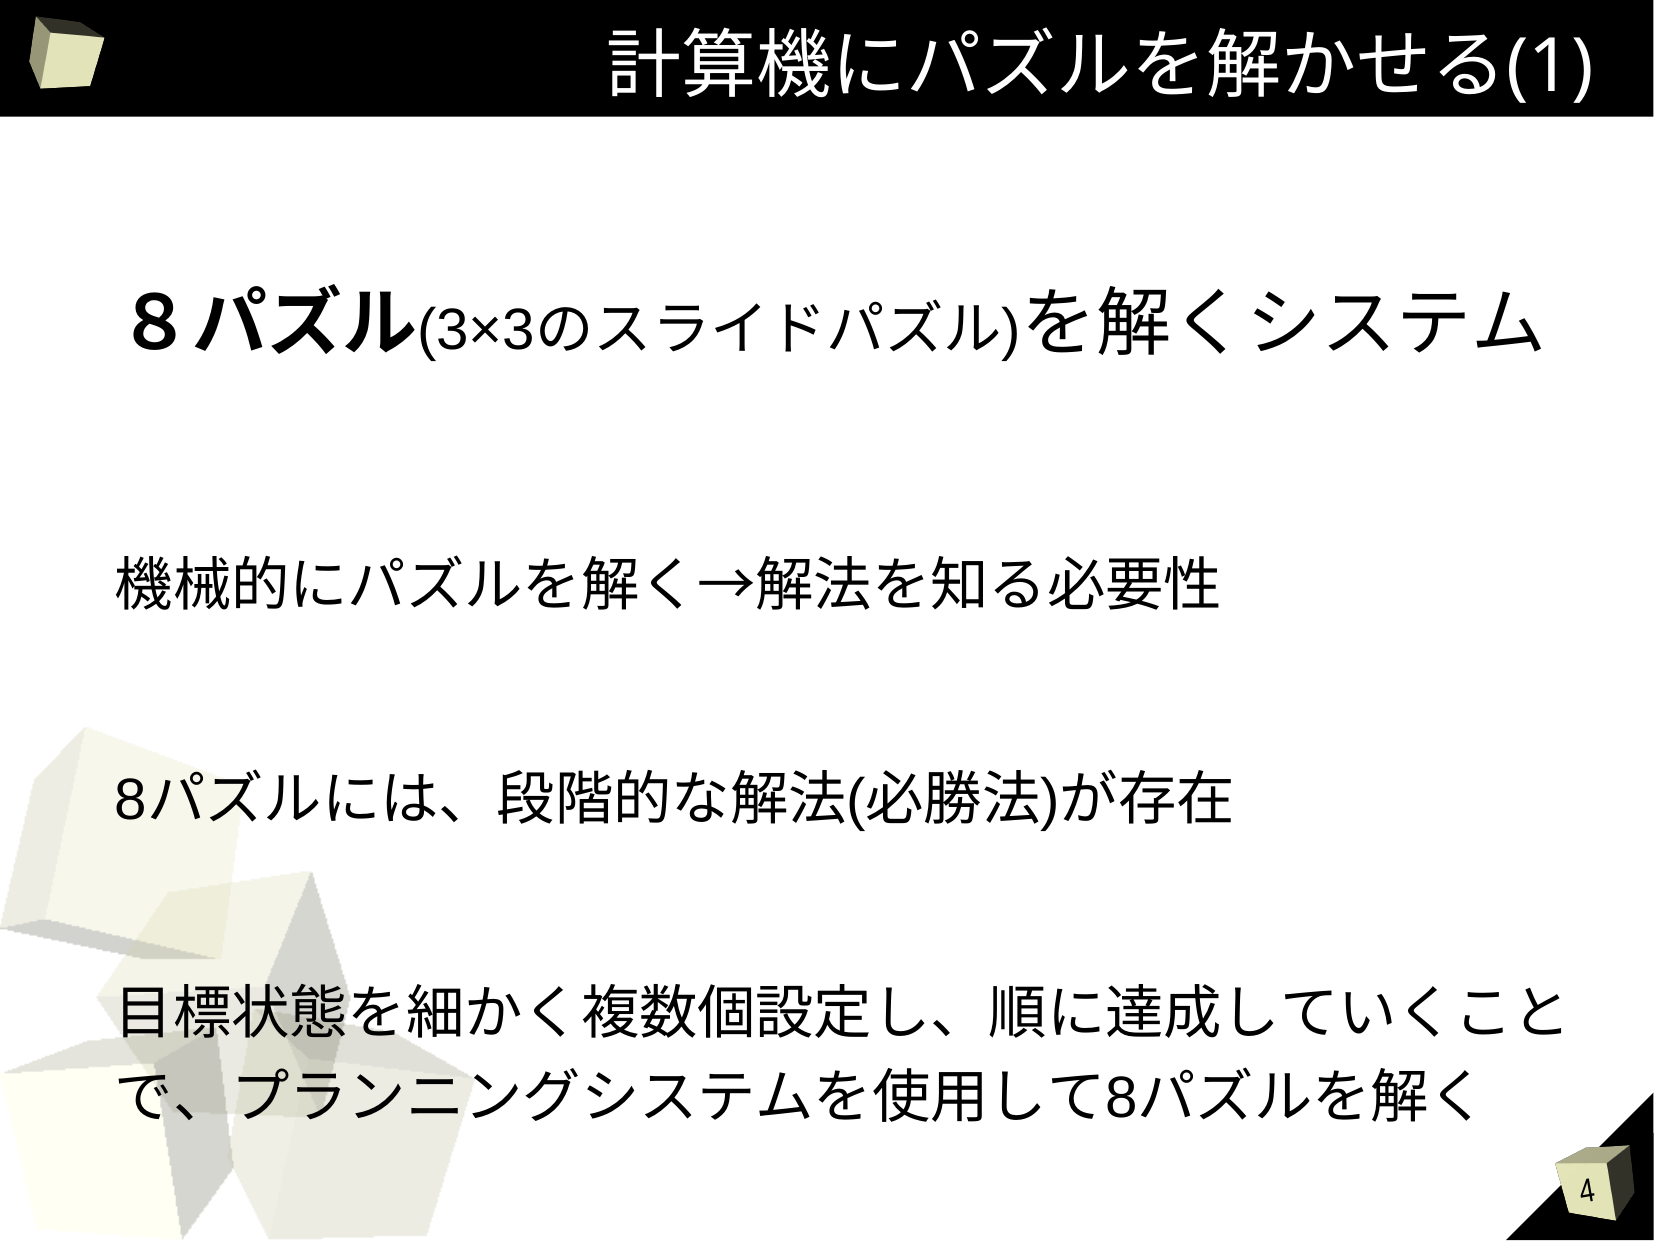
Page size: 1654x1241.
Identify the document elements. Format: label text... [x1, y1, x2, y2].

picture [0, 726, 477, 1241]
title 計算機にパズルを解かせる(1) [118, 0, 1595, 119]
text_box ８パズル(3×3のスライドパズル)を解くシステム [103, 195, 1560, 438]
list 機械的にパズルを解く→解法を知る必要性 8パズルには、段階的な解法(必勝法)が存在 目標状態を細かく複数個設定し、順に達成していくことで、プランニングシステムを使用して8パズルを解く [44, 472, 1611, 1214]
